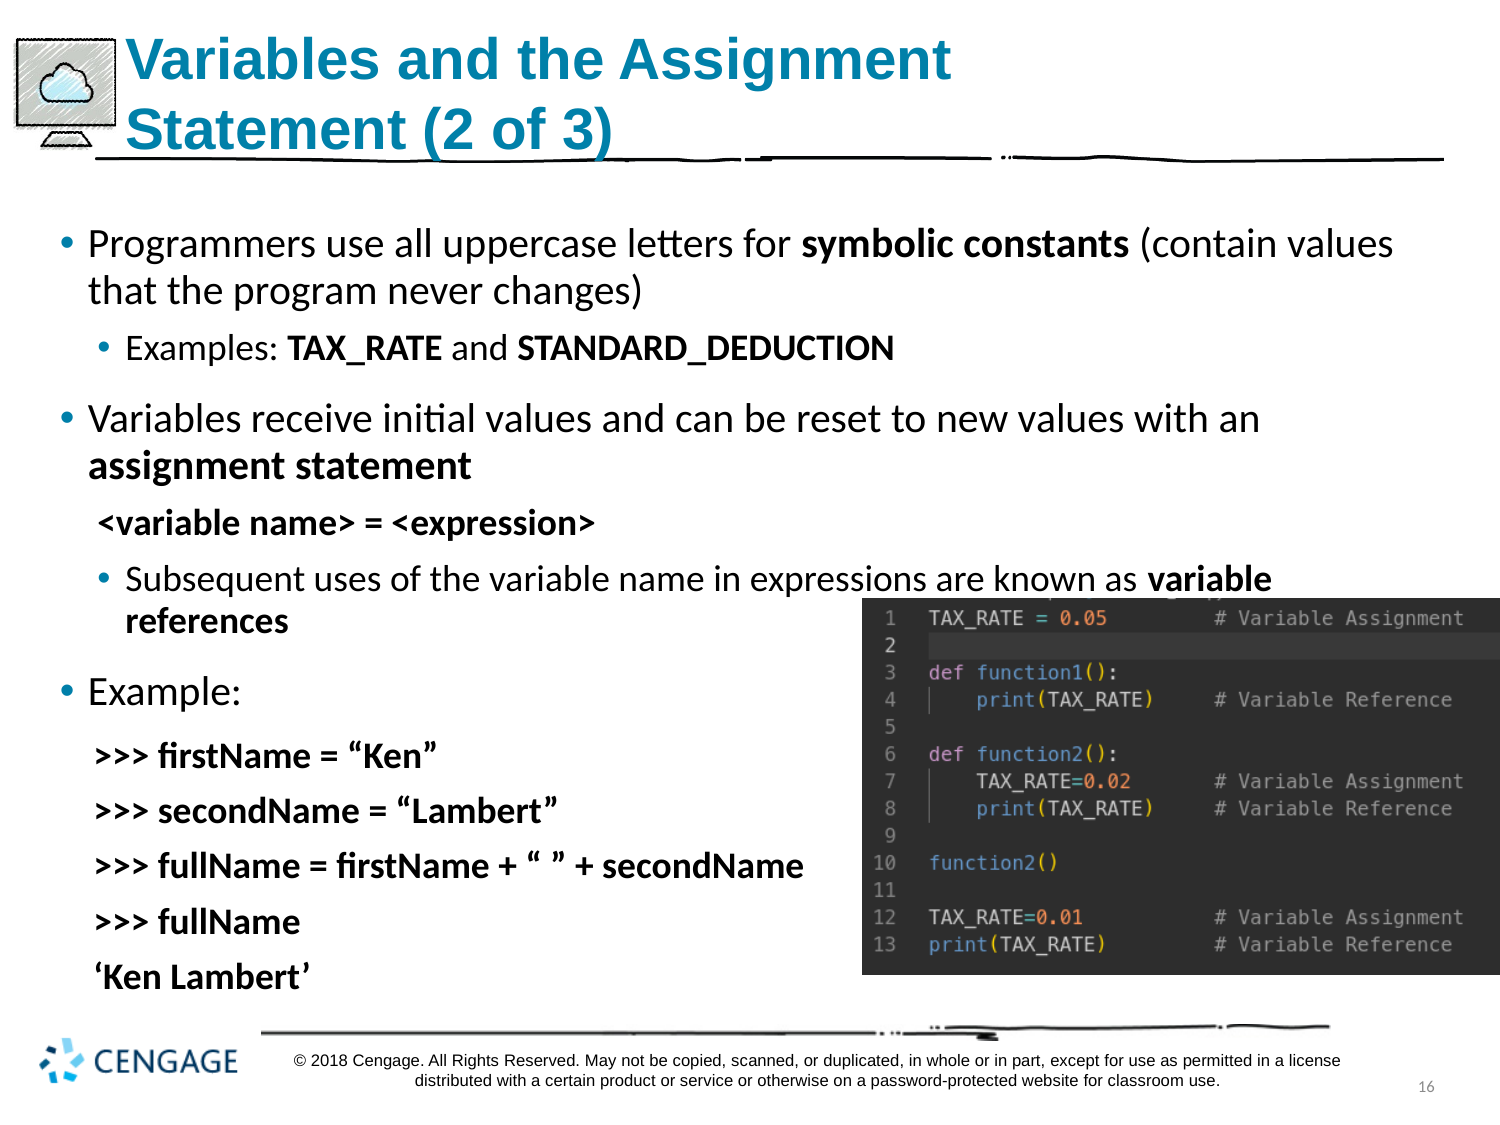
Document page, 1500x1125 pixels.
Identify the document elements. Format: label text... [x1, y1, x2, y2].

list Programmers use all uppercase letters for symbolic constants (contain values that the program never changes) Examples: TAX_RATE and STANDARD_DEDUCTION Variables receive initial values and can be reset to new values with an assignment statement <variable name> = <expression> Subsequent uses of the variable name in expressions are known as variable references Example: [59, 219, 1441, 720]
footer © 2018 Cengage. All Rights Reserved. May not be copied, scanned, or duplicated, in whole or in part, except for use as permitted in a license distributed with a certain product or service or otherwise on a password-protected website for classroom use. [262, 1050, 1375, 1091]
picture [154, 155, 1444, 163]
picture [261, 1024, 1331, 1041]
list >>> firstName = “Ken” >>> secondName = “Lambert” >>> fullName = firstName + “ ” + secondName >>> fullName ‘Ken Lambert’ [55, 734, 1006, 1001]
picture [19, 1024, 250, 1096]
picture [862, 598, 1500, 976]
title Variables and the Assignment Statement (2 of 3) [125, 20, 1150, 162]
picture [13, 36, 117, 151]
